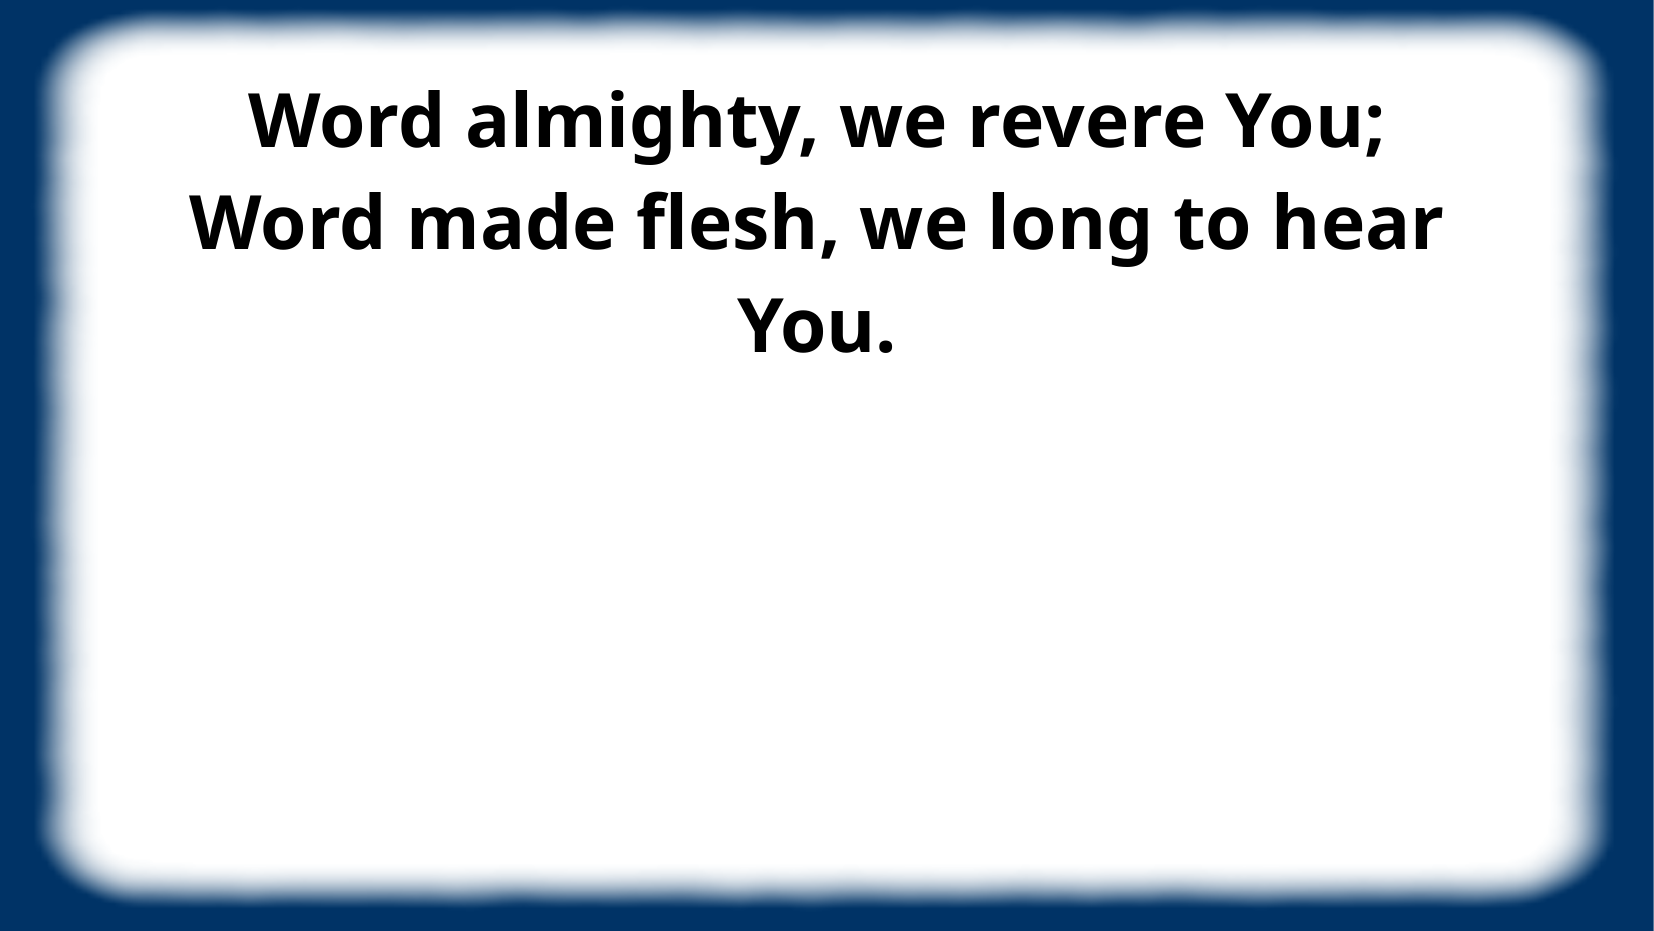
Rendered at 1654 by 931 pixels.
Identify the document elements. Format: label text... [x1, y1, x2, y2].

text_box Word almighty, we revere You; Word made flesh, we long to hear You. [105, 60, 1531, 275]
picture [0, 0, 1654, 931]
